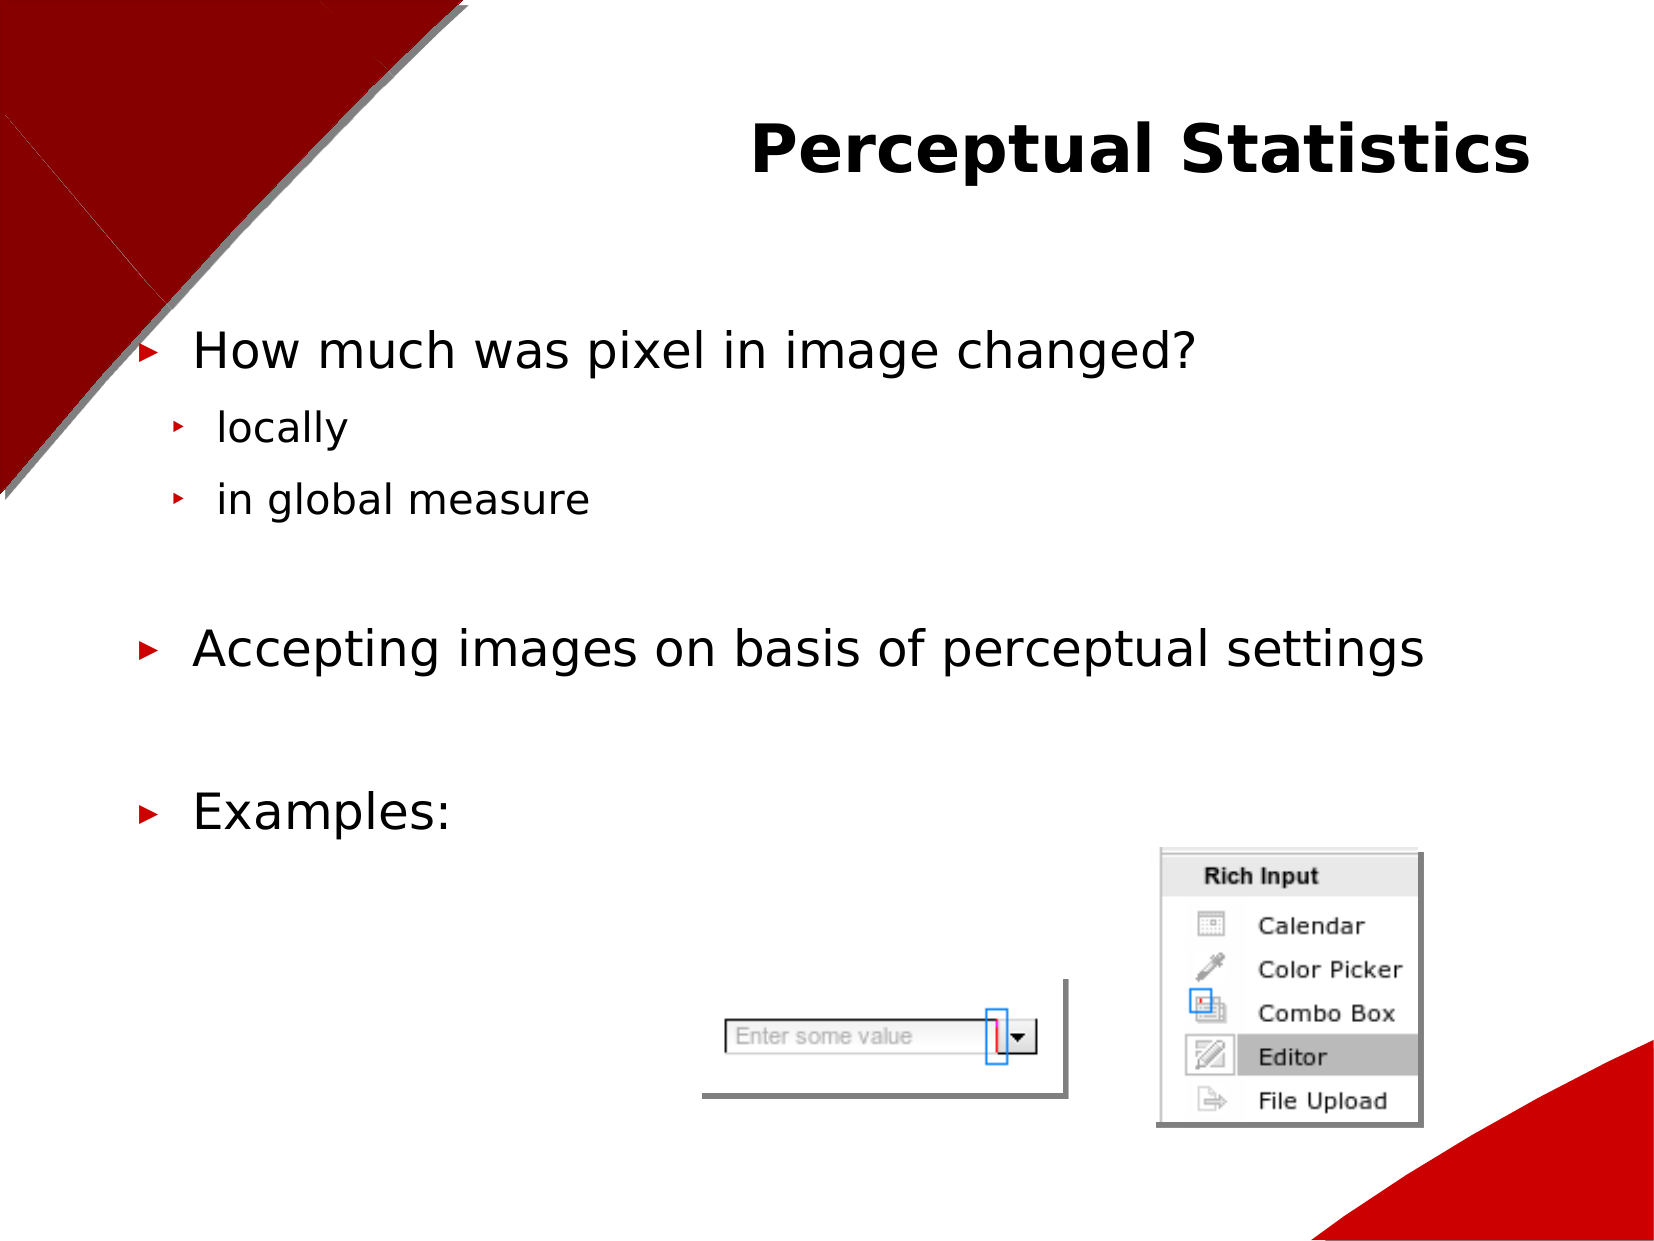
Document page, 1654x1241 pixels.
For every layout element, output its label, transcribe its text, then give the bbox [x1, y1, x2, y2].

title Perceptual Statistics [121, 53, 1534, 247]
picture [696, 973, 1063, 1093]
picture [1150, 847, 1418, 1123]
list How much was pixel in image changed? locally in global measure Accepting images on basis of perceptual settings Examples: [121, 322, 1561, 1126]
